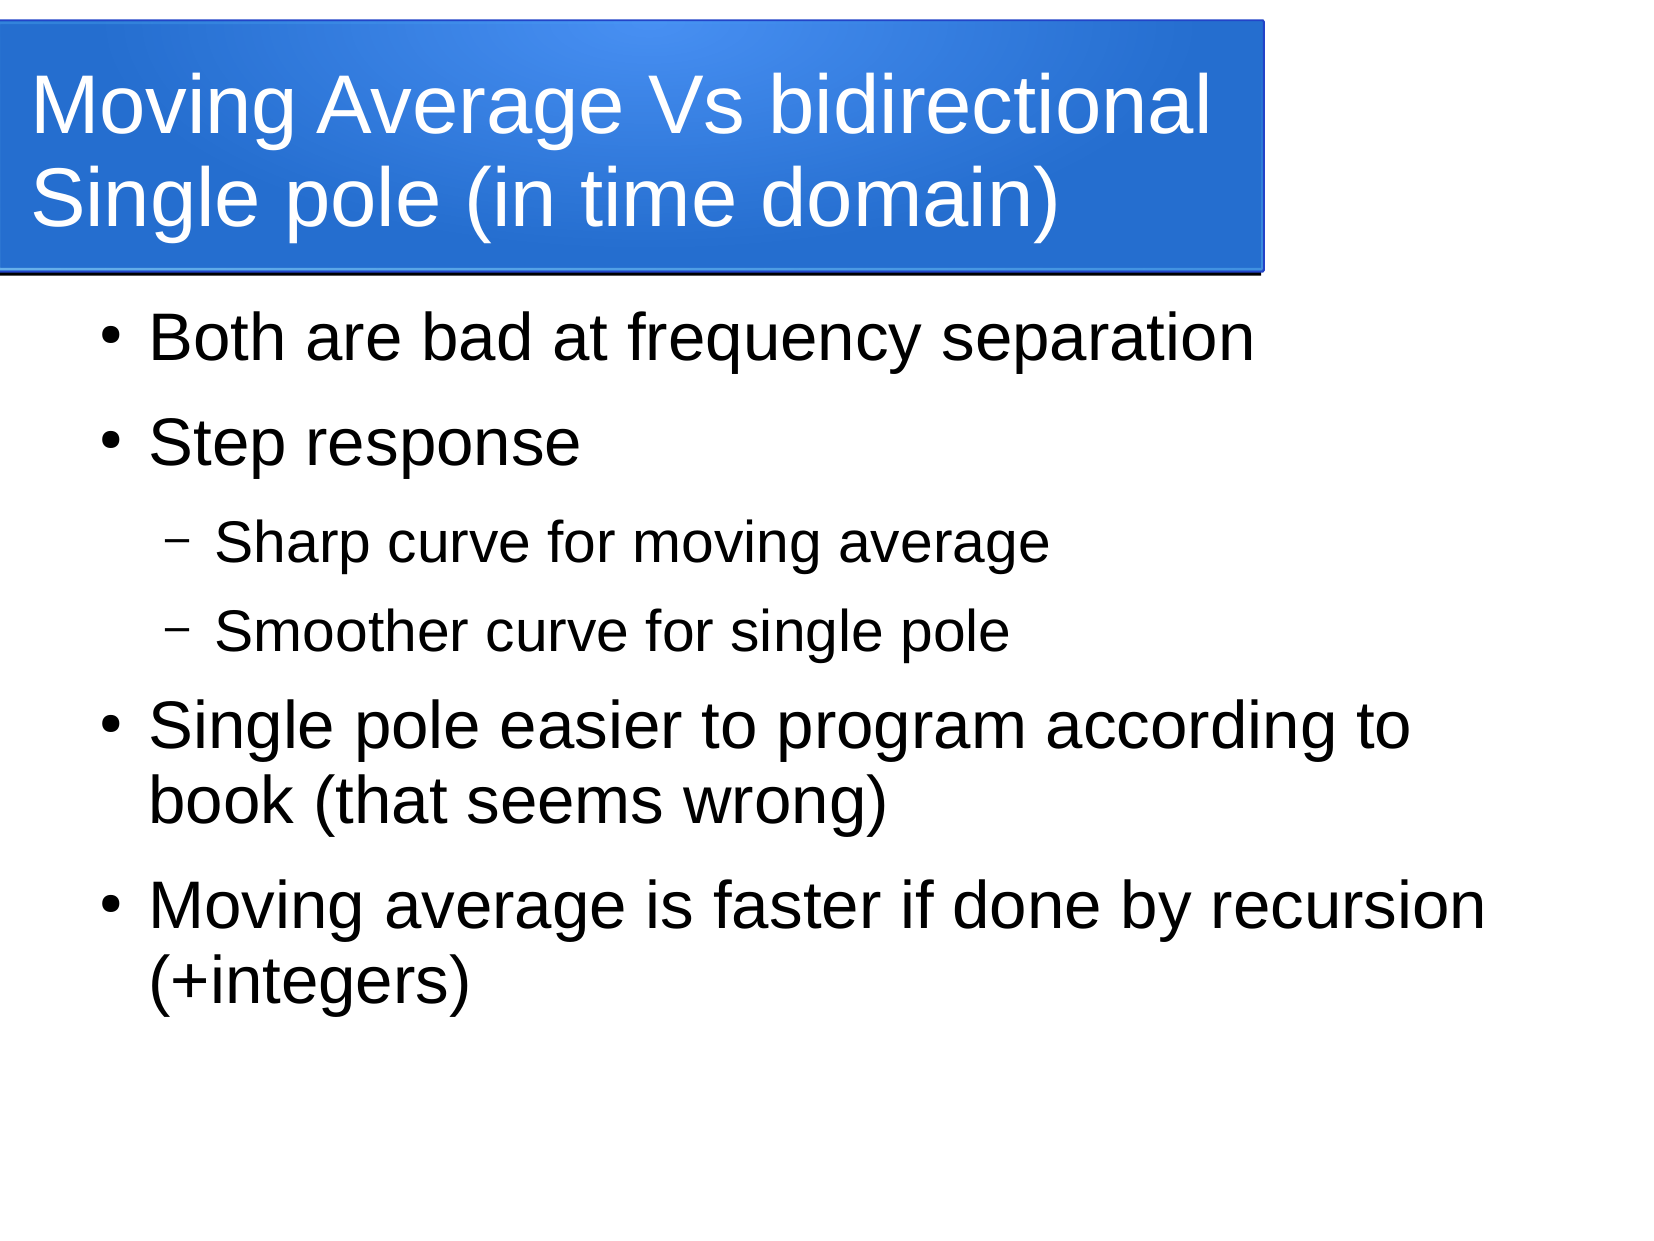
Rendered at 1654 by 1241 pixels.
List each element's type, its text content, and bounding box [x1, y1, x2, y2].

list Both are bad at frequency separation Step response Sharp curve for moving average Smoother curve for single pole Single pole easier to program according to book (that seems wrong) Moving average is faster if done by recursion (+integers) [82, 299, 1571, 1019]
title Moving Average Vs bidirectional Single pole (in time domain) [30, 4, 1321, 300]
